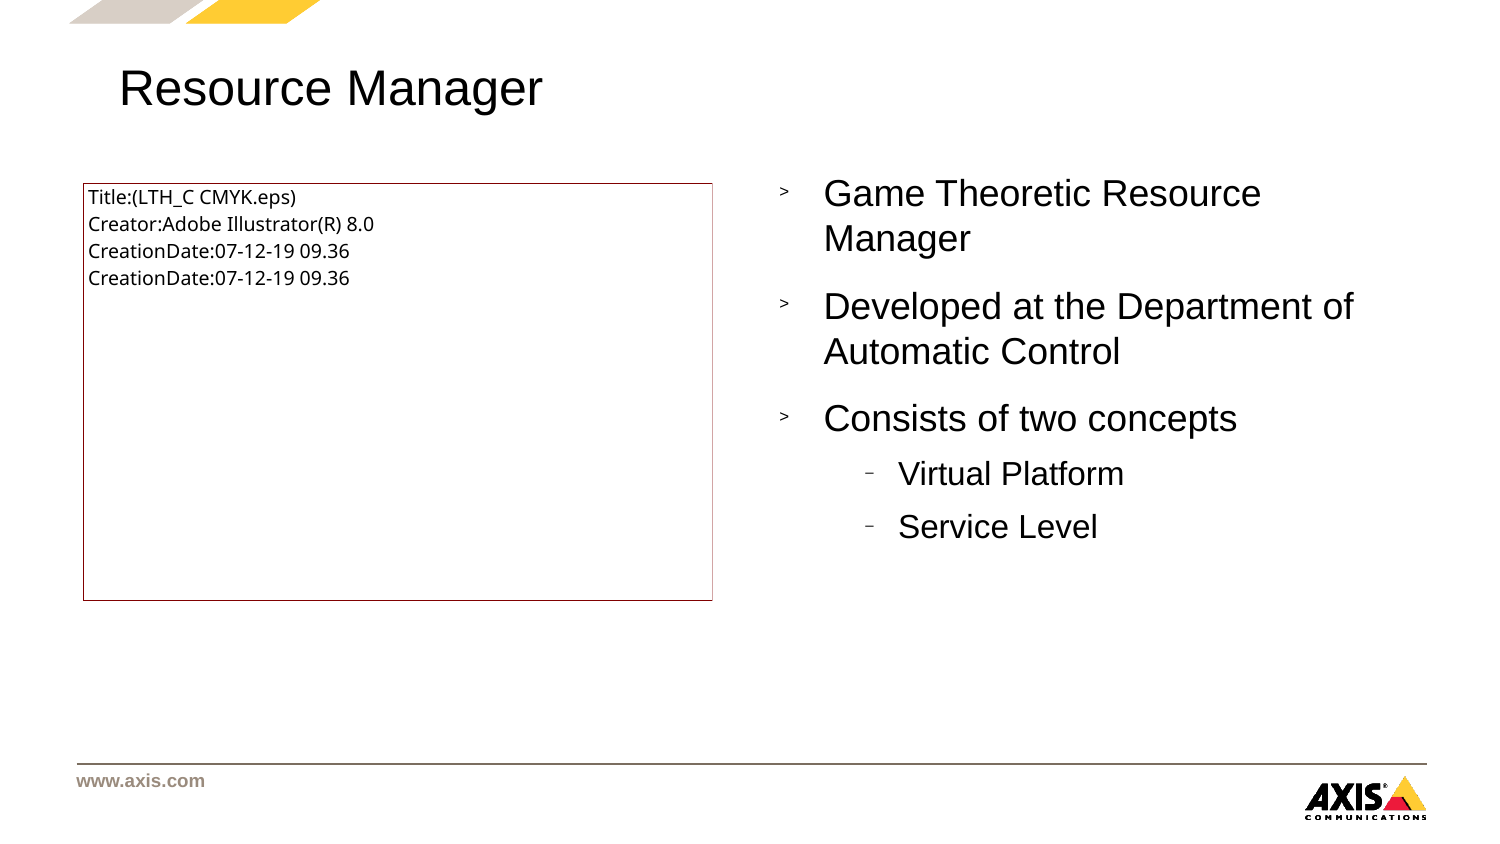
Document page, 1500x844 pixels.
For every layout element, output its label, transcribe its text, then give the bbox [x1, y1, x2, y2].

picture [81, 182, 713, 601]
title Resource Manager [103, 47, 1462, 108]
picture [1305, 776, 1426, 820]
list Game Theoretic Resource Manager Developed at the Department of Automatic Control Consists of two concepts Virtual Platform Service Level [764, 161, 1396, 715]
